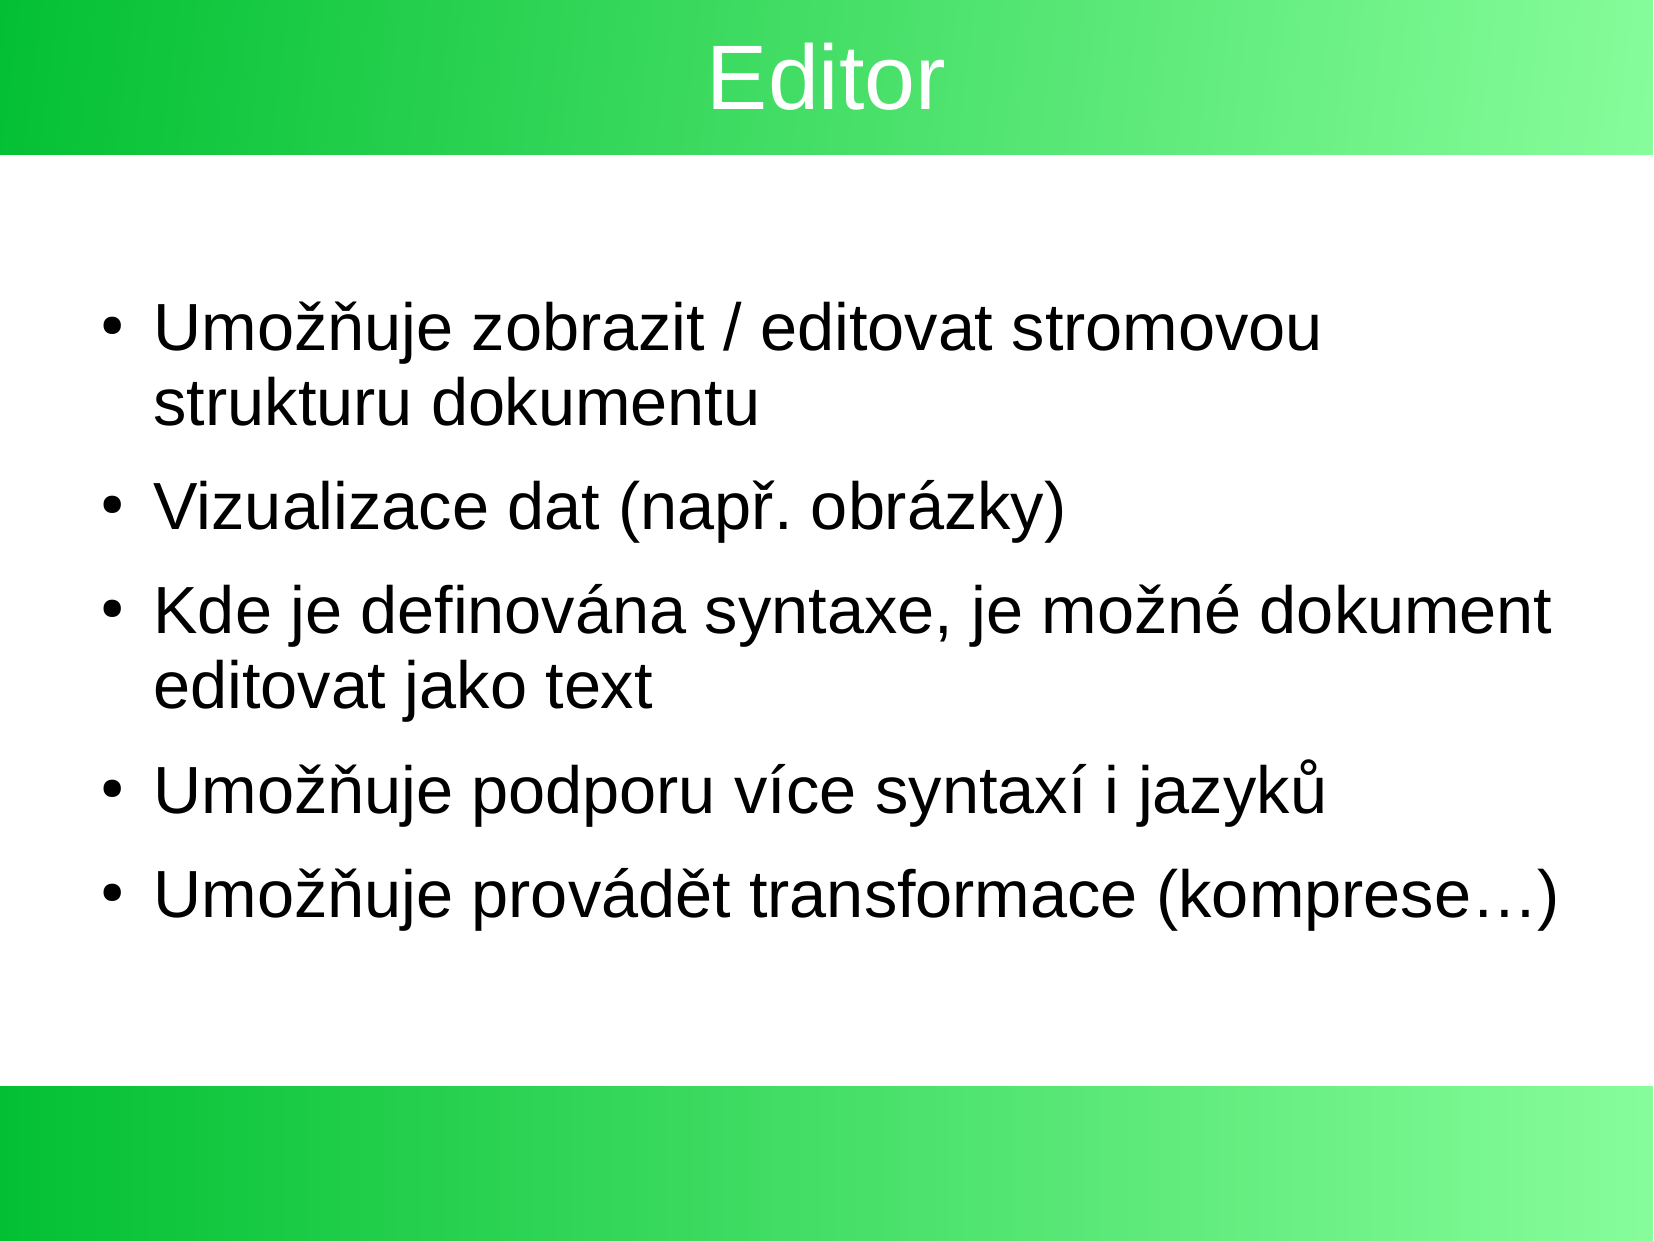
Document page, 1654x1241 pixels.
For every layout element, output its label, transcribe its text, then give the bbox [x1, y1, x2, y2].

list Umožňuje zobrazit / editovat stromovou strukturu dokumentu Vizualizace dat (např. obrázky) Kde je definována syntaxe, je možné dokument editovat jako text Umožňuje podporu více syntaxí i jazyků Umožňuje provádět transformace (komprese…) [82, 290, 1571, 1010]
title Editor [82, 25, 1571, 130]
